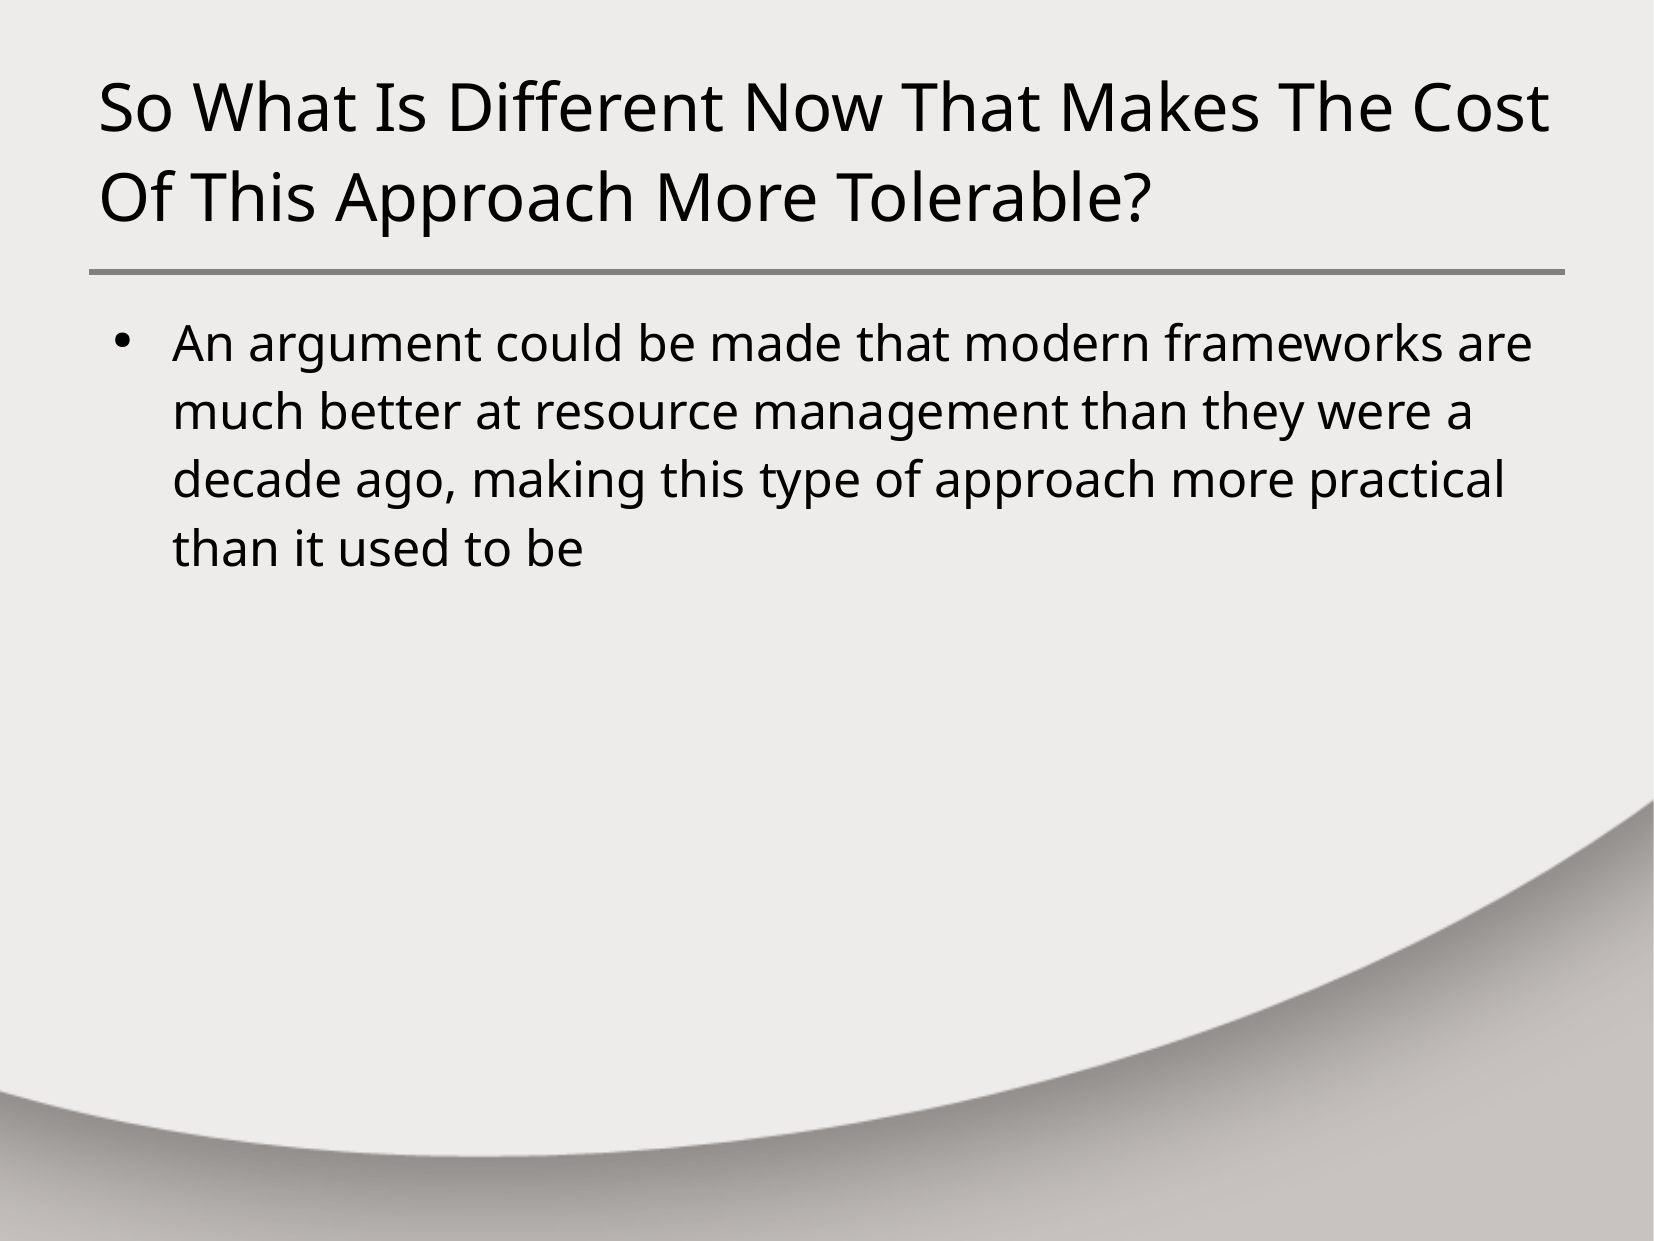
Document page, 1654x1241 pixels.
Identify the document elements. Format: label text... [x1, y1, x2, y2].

title So What Is Different Now That Makes The Cost Of This Approach More Tolerable? [98, 75, 1561, 226]
text_box An argument could be made that modern frameworks are much better at resource management than they were a decade ago, making this type of approach more practical than it used to be [97, 300, 1561, 1163]
picture [0, 0, 1654, 1241]
